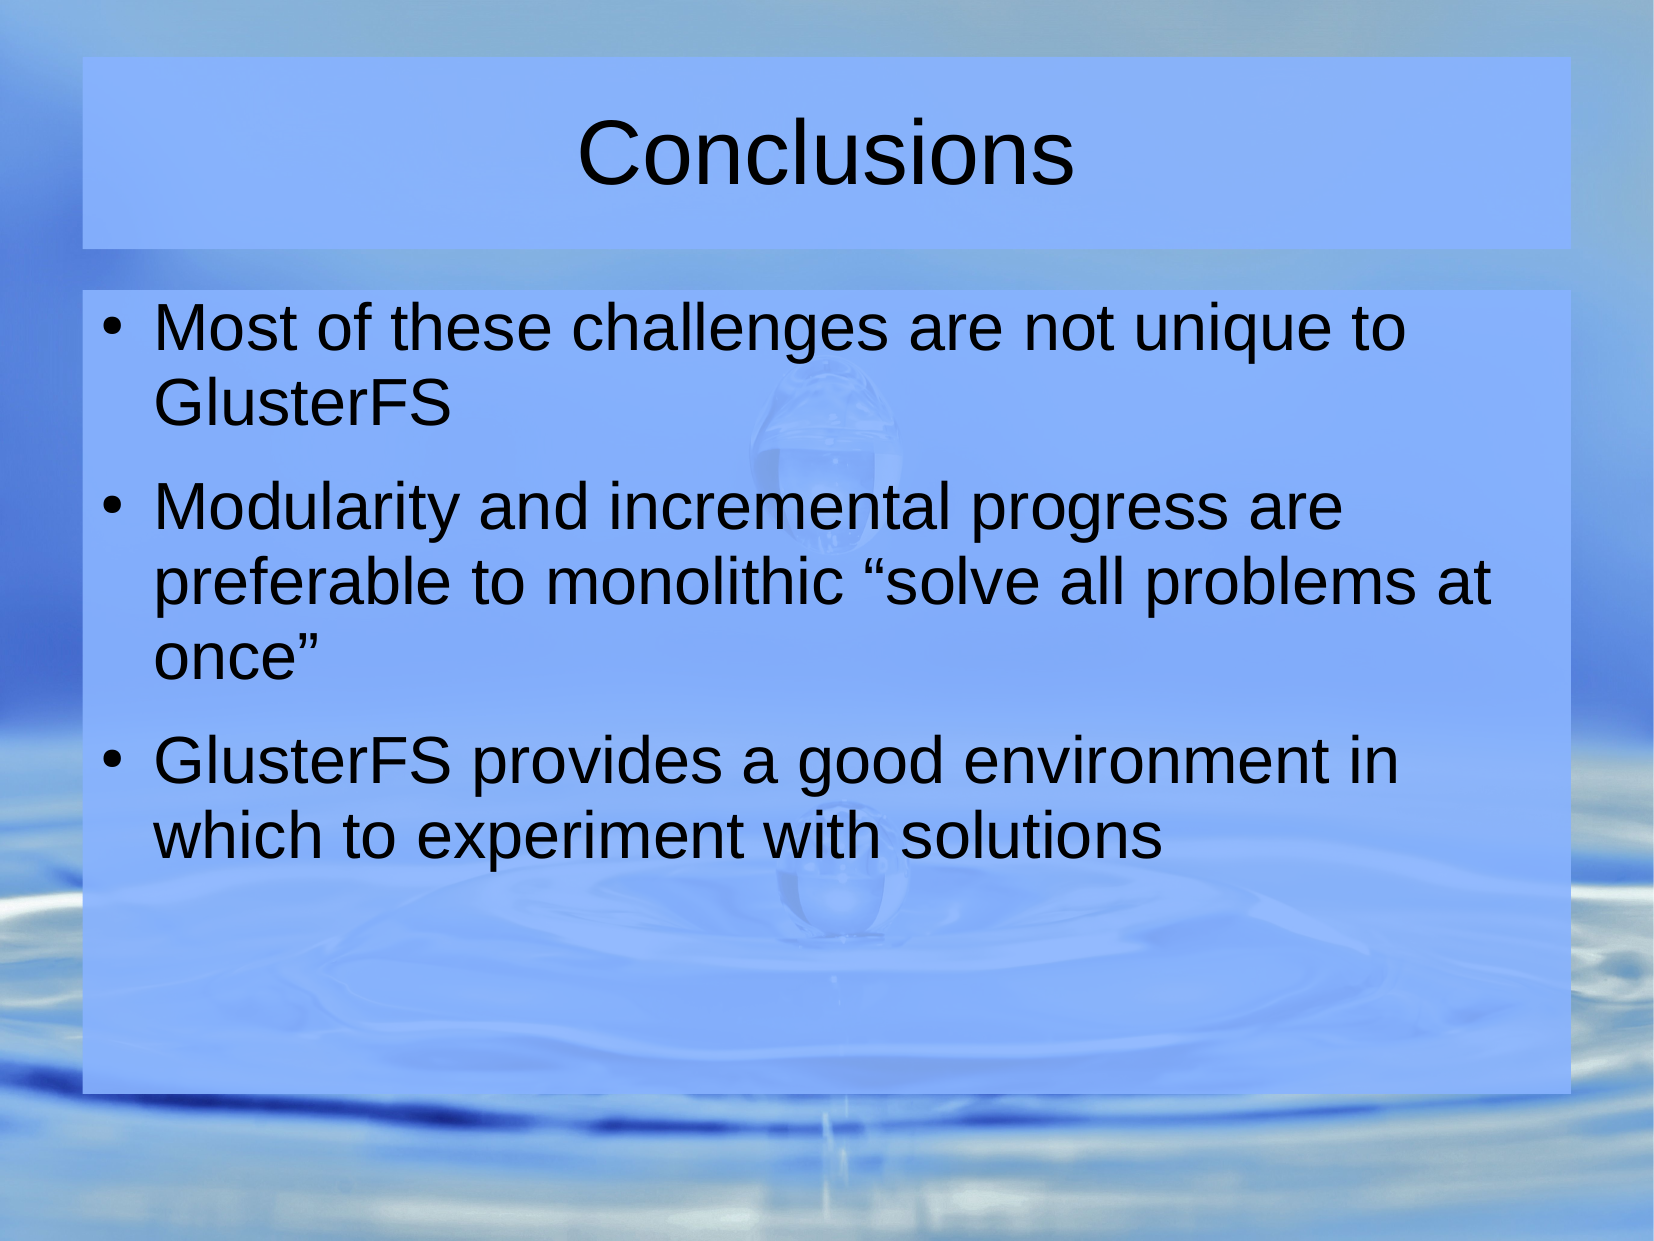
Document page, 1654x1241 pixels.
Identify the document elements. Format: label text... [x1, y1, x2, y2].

picture [0, 0, 1654, 1241]
list Most of these challenges are not unique to GlusterFS Modularity and incremental progress are preferable to monolithic “solve all problems at once” GlusterFS provides a good environment in which to experiment with solutions [82, 290, 1571, 1094]
title Conclusions [82, 56, 1571, 250]
